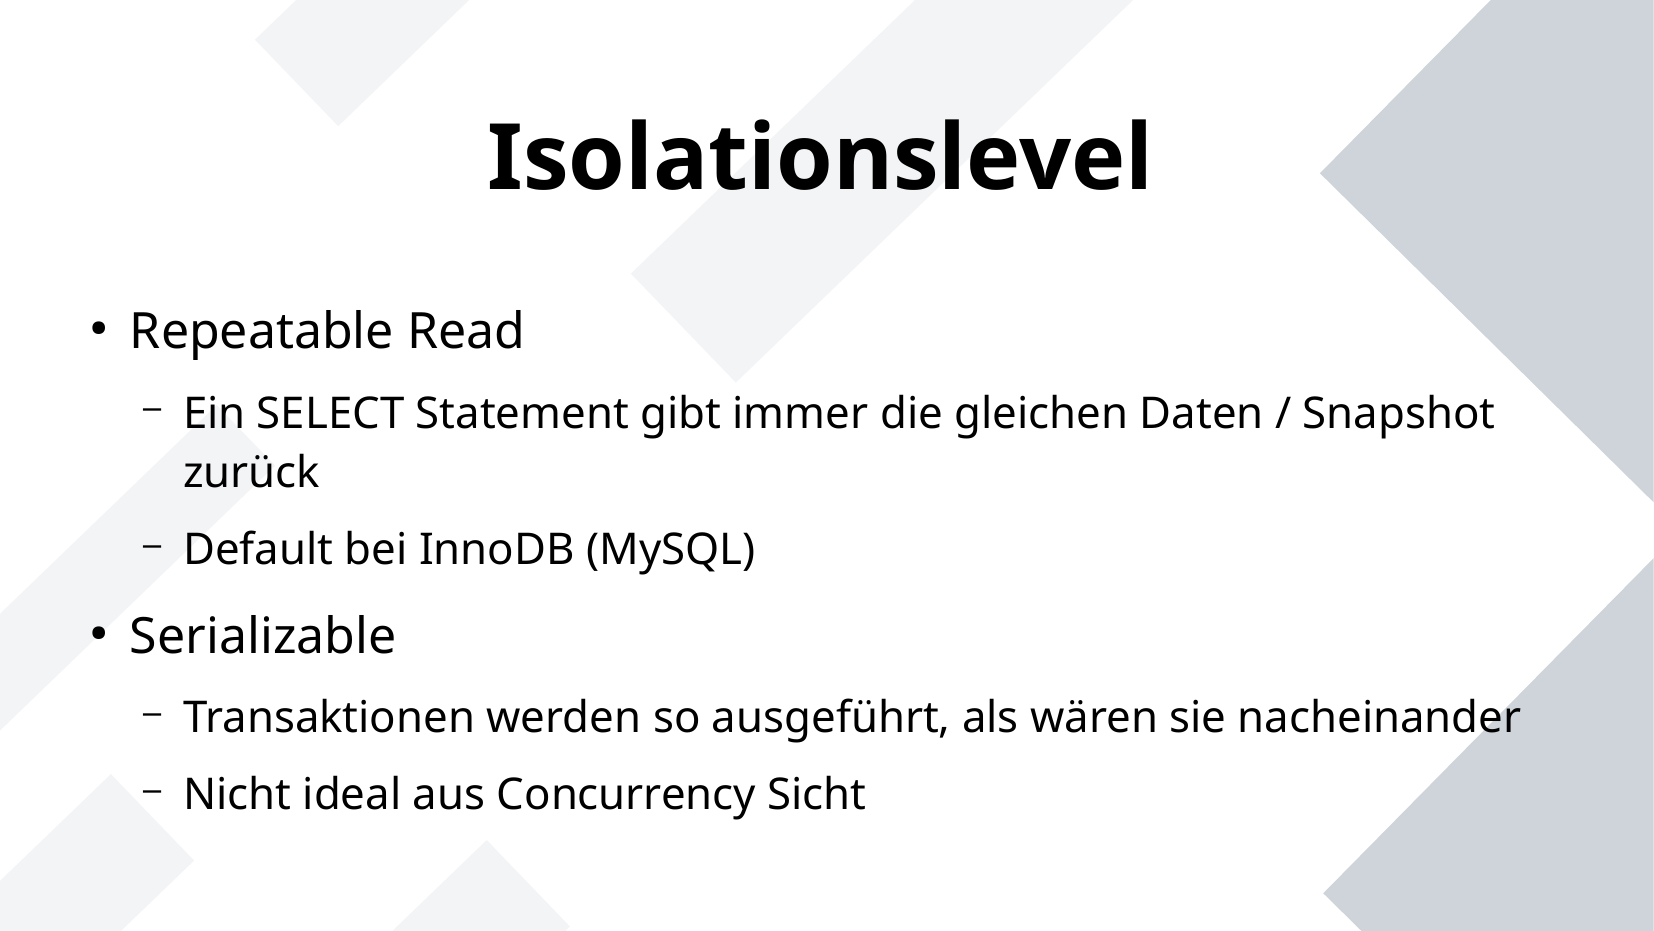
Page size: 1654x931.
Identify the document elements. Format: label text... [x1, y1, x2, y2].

list Repeatable Read Ein SELECT Statement gibt immer die gleichen Daten / Snapshot zurück Default bei InnoDB (MySQL) Serializable Transaktionen werden so ausgeführt, als wären sie nacheinander Nicht ideal aus Concurrency Sicht [76, 295, 1565, 835]
title Isolationslevel [76, 76, 1565, 233]
